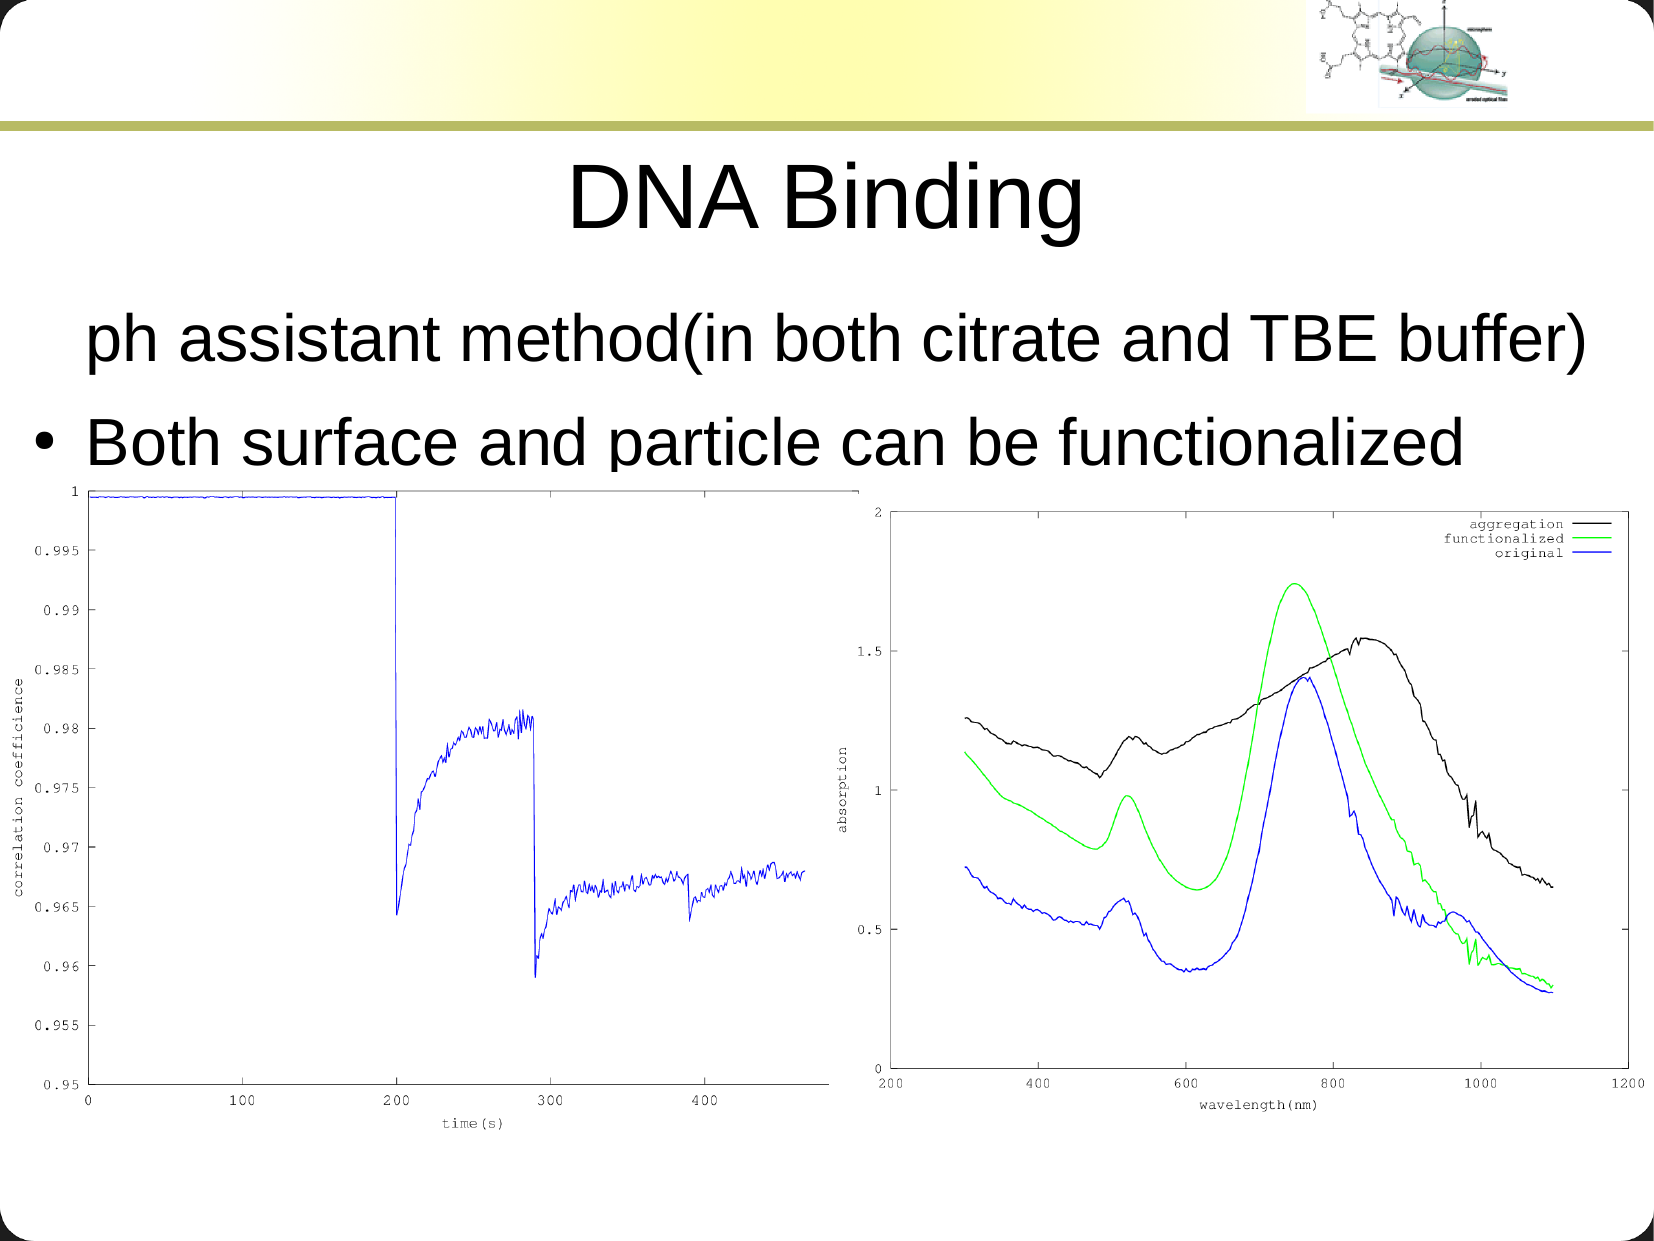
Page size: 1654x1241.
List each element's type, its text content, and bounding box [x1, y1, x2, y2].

picture [0, 0, 1654, 1241]
title DNA Binding [82, 92, 1571, 300]
list ph assistant method(in both citrate and TBE buffer) Both surface and particle can be functionalized [15, 300, 1621, 494]
